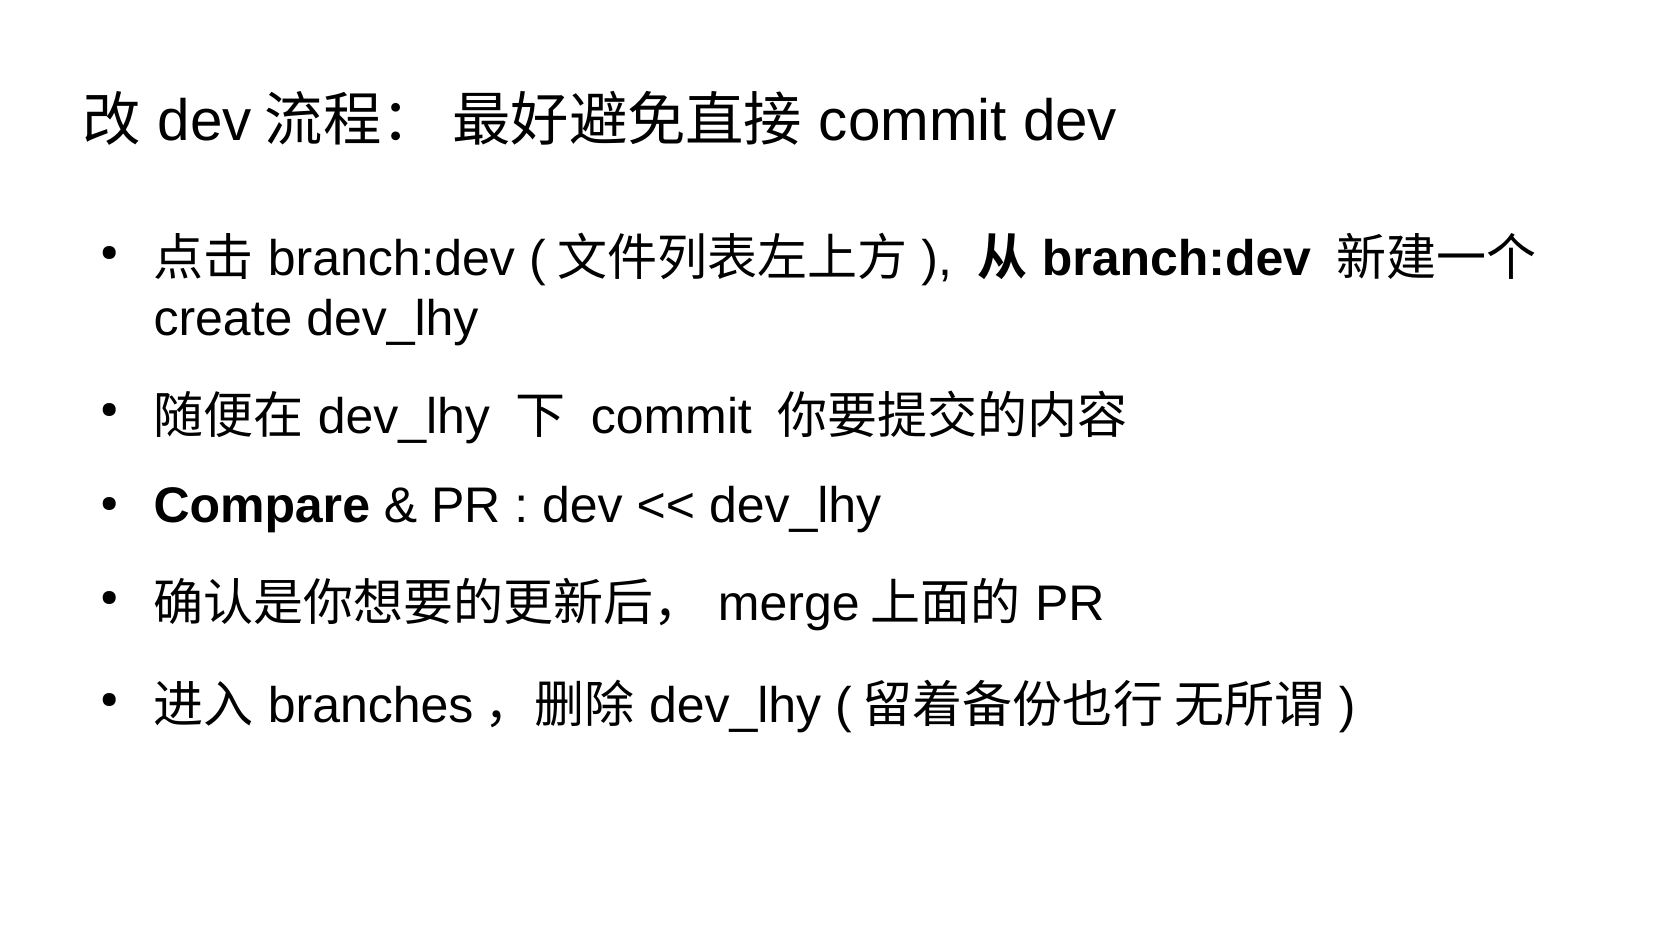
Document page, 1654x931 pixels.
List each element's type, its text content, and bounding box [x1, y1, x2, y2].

title 改dev流程： 最好避免直接commit dev [82, 37, 1571, 193]
list 点击branch:dev (文件列表左上方), 从branch:dev 新建一个create dev_lhy 随便在dev_lhy 下 commit 你要提交的内容 Compare & PR : dev << dev_lhy 确认是你想要的更新后，merge上面的PR 进入branches，删除dev_lhy (留着备份也行 无所谓) [82, 217, 1571, 758]
